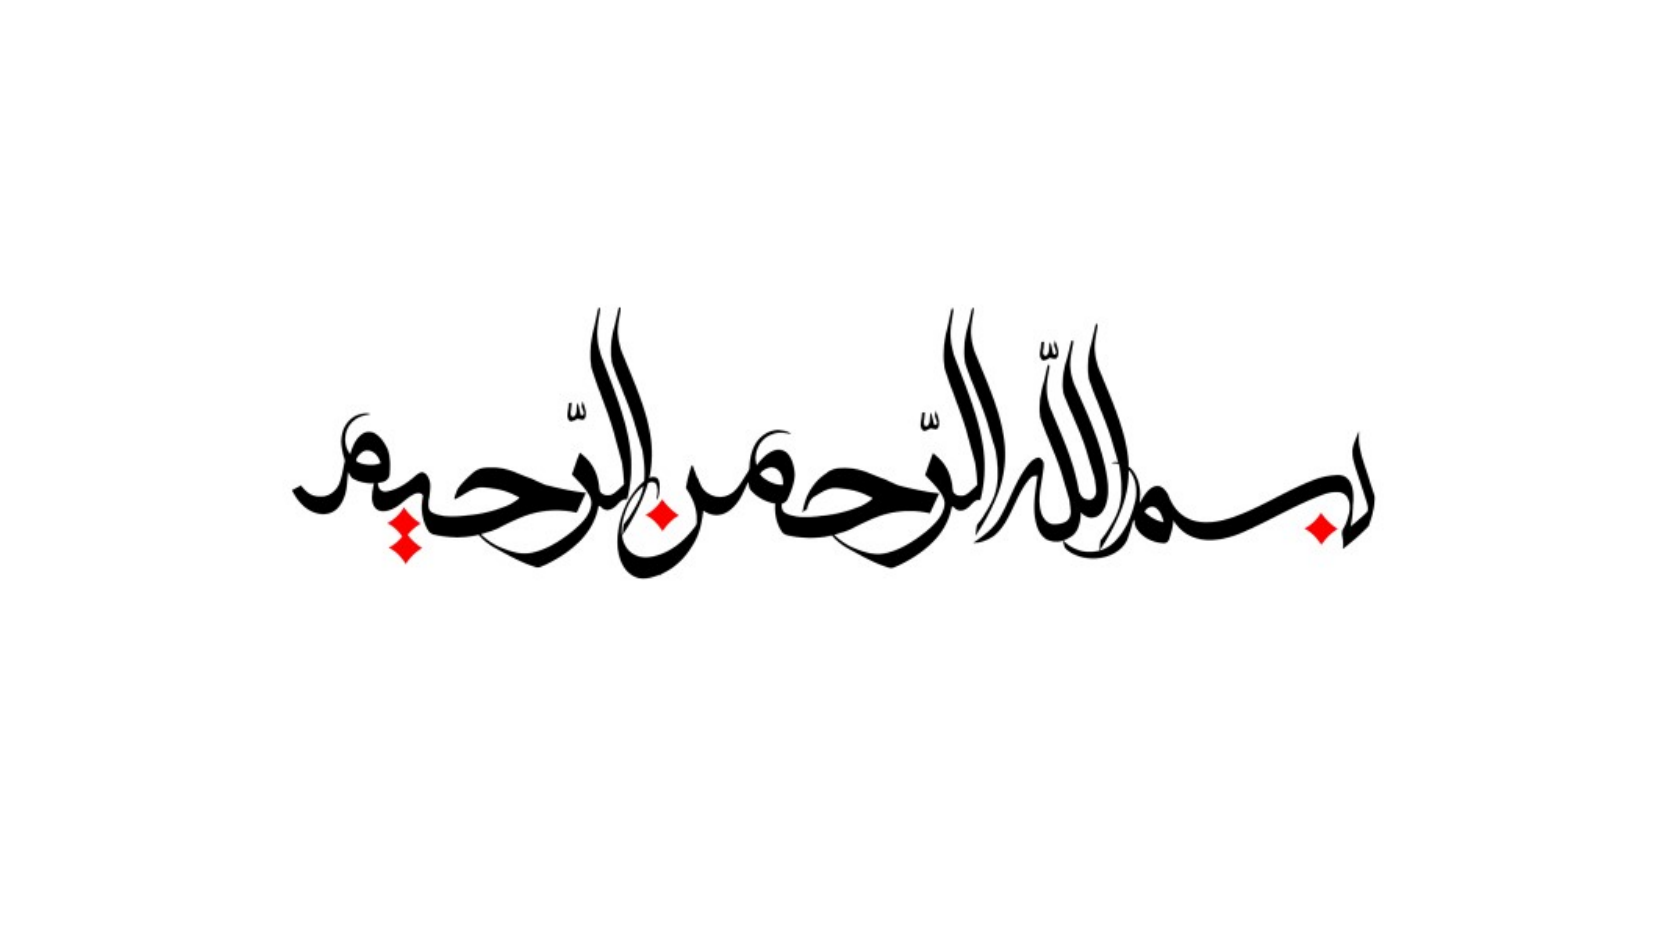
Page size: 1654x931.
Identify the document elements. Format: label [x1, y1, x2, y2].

picture [208, 117, 1459, 821]
